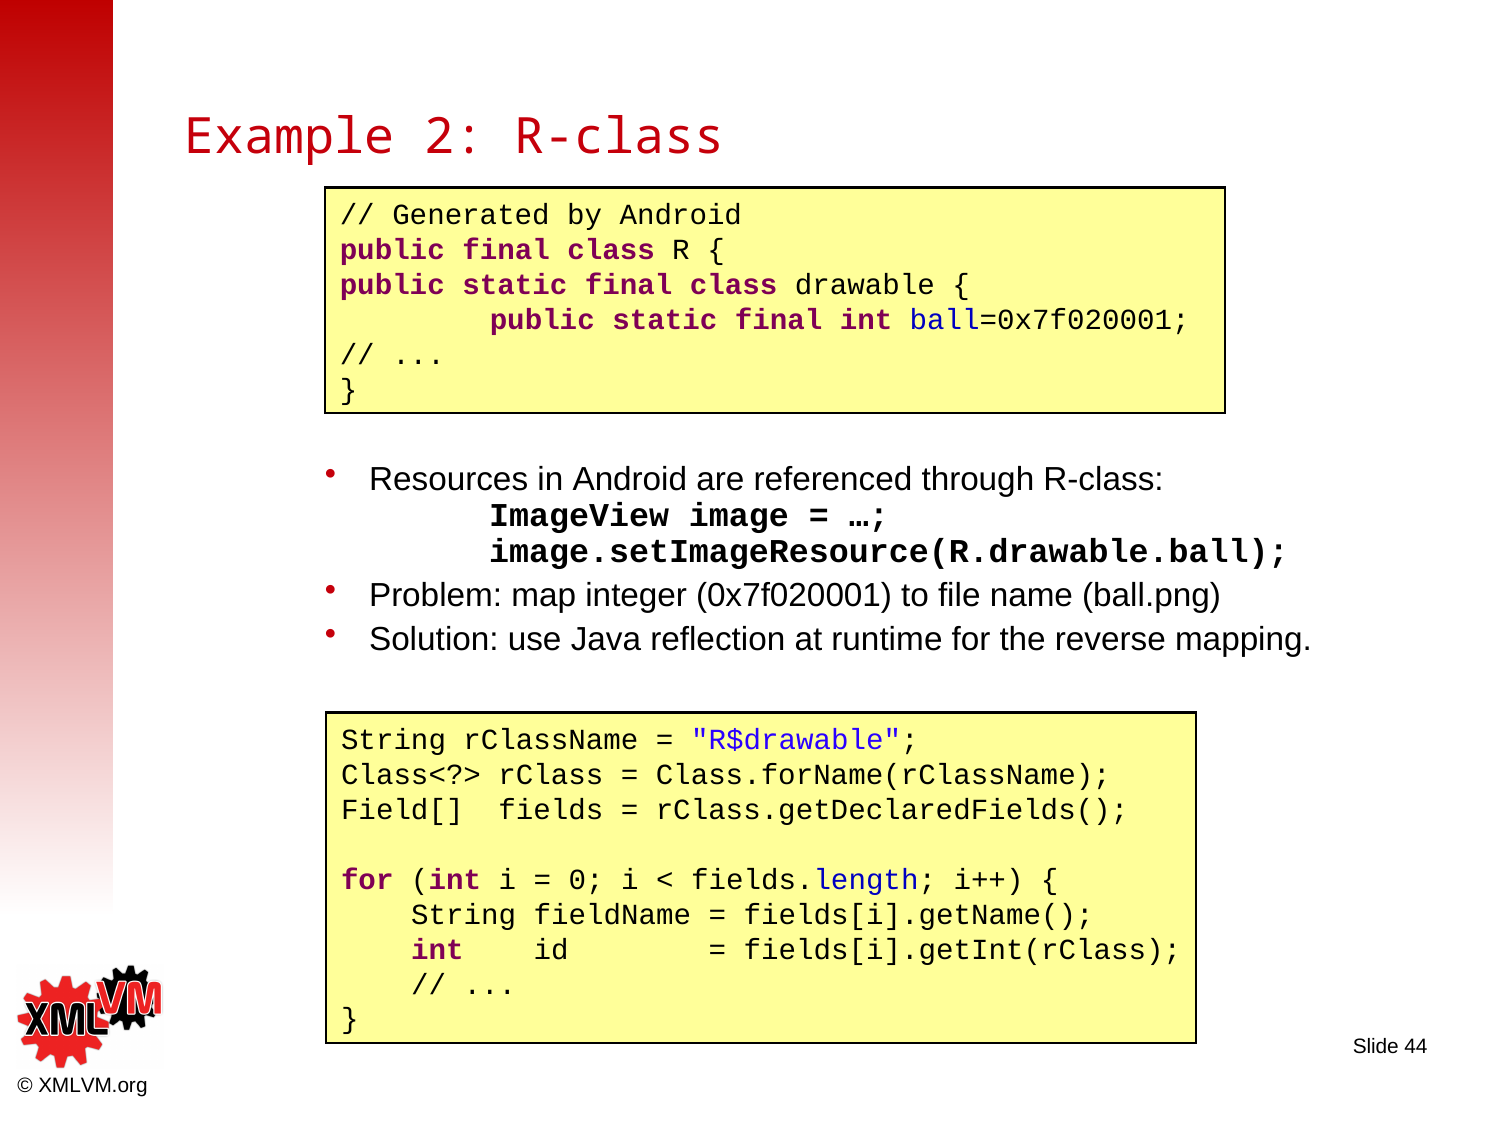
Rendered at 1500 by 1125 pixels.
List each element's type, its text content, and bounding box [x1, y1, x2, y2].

text_box // Generated by Android public final class R { public static final class drawable { public static final int ball=0x7f020001; // ... } [324, 187, 1226, 413]
text_box String rClassName = "R$drawable"; Class<?> rClass = Class.forName(rClassName); Field[] fields = rClass.getDeclaredFields(); for (int i = 0; i < fields.length; i++) { String fieldName = fields[i].getName(); int id = fields[i].getInt(rClass); // ... } [326, 712, 1197, 1043]
list Resources in Android are referenced through R-class: ImageView image = …; image.setImageResource(R.drawable.ball); Problem: map integer (0x7f020001) to file name (ball.png) Solution: use Java reflection at runtime for the reverse mapping. [324, 461, 1329, 668]
picture [16, 964, 164, 1069]
title Example 2: R-class [170, 67, 1447, 207]
